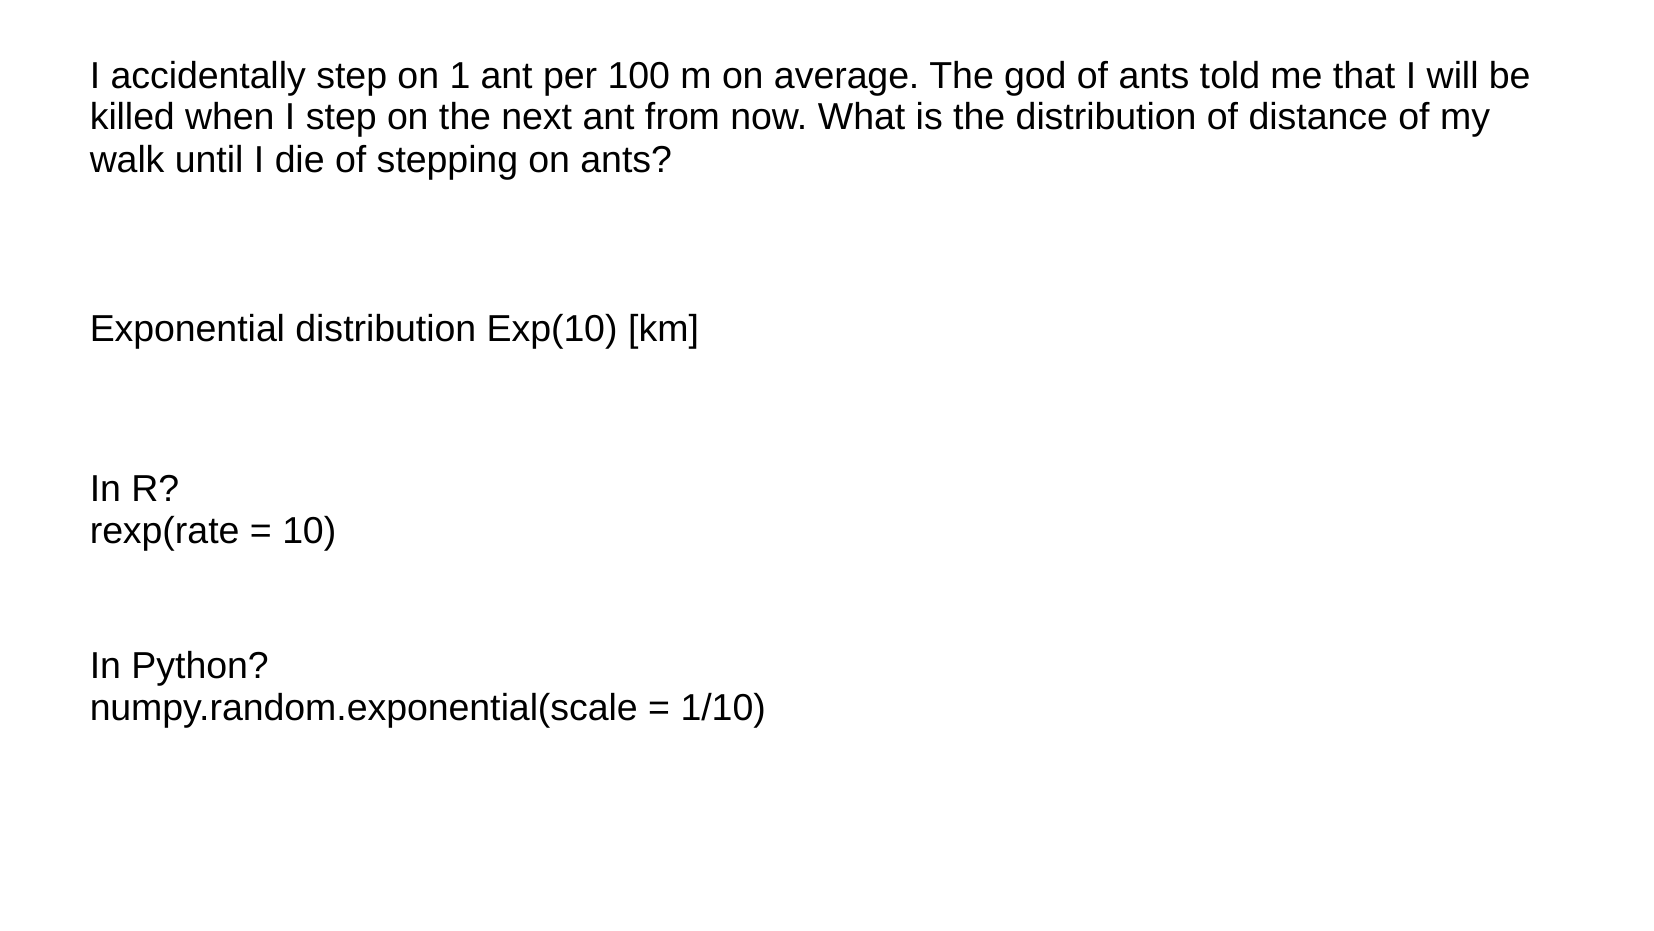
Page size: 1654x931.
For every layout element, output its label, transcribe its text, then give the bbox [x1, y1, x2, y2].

text_box I accidentally step on 1 ant per 100 m on average. The god of ants told me that I will be killed when I step on the next ant from now. What is the distribution of distance of my walk until I die of stepping on ants? [75, 46, 1576, 188]
text_box In Python? numpy.random.exponential(scale = 1/10) [75, 637, 1576, 737]
text_box Exponential distribution Exp(10) [km] [75, 300, 1276, 357]
text_box In R? rexp(rate = 10) [75, 460, 1576, 559]
